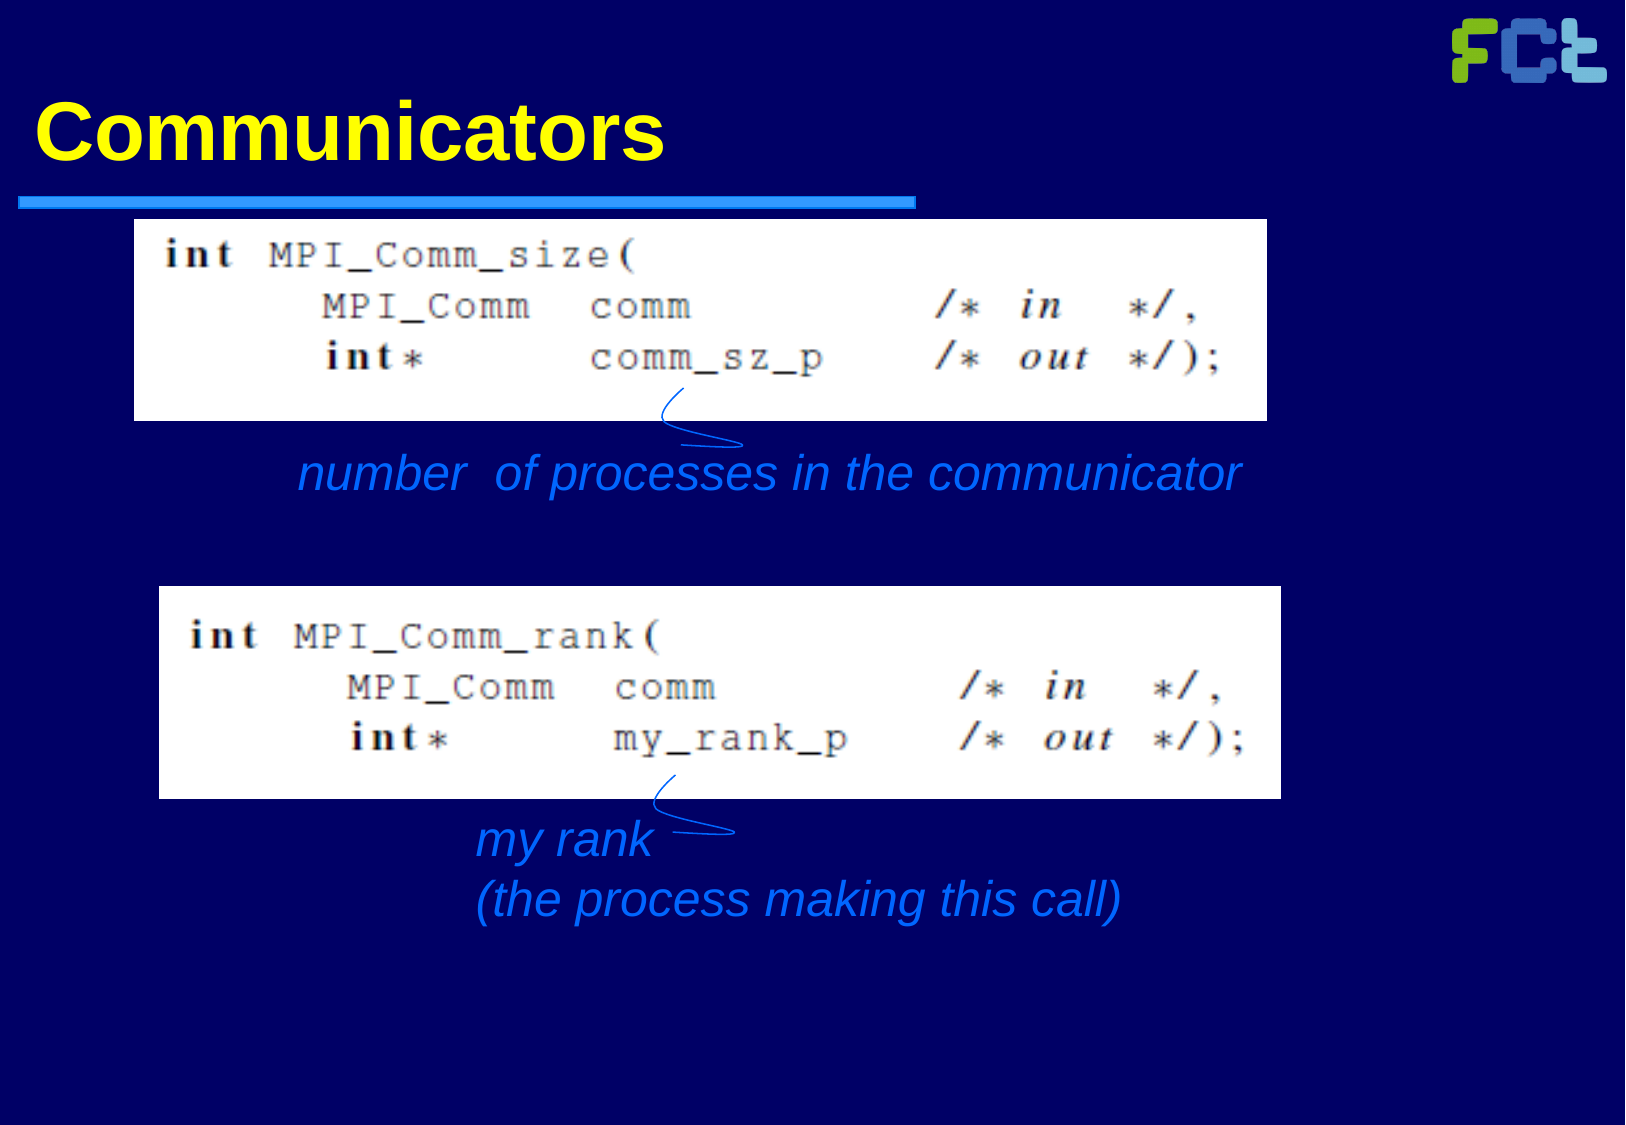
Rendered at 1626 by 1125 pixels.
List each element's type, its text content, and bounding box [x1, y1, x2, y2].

picture [159, 586, 1281, 799]
text_box my rank (the process making this call) [460, 798, 1139, 935]
text_box number of processes in the communicator [282, 432, 1258, 508]
title Communicators [19, 7, 1606, 185]
picture [134, 219, 1267, 421]
